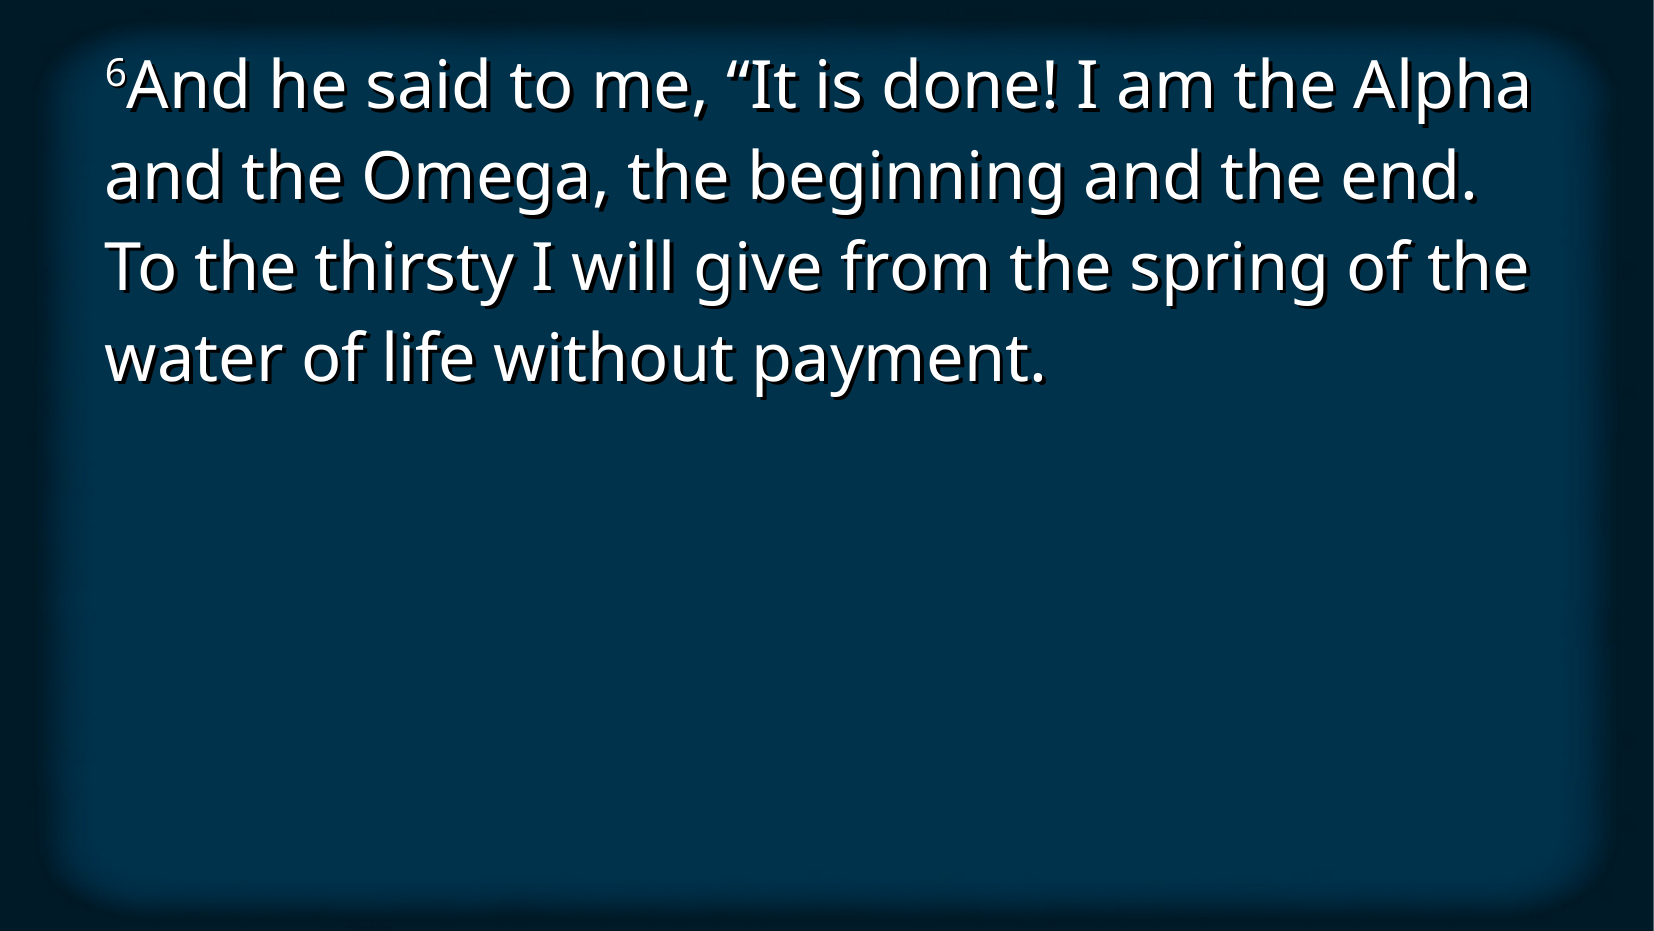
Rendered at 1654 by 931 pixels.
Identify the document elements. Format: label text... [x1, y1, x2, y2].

picture [0, 0, 1654, 931]
text_box 6And he said to me, “It is done! I am the Alpha and the Omega, the beginning and the end. To the thirsty I will give from the spring of the water of life without payment. [90, 30, 1576, 400]
